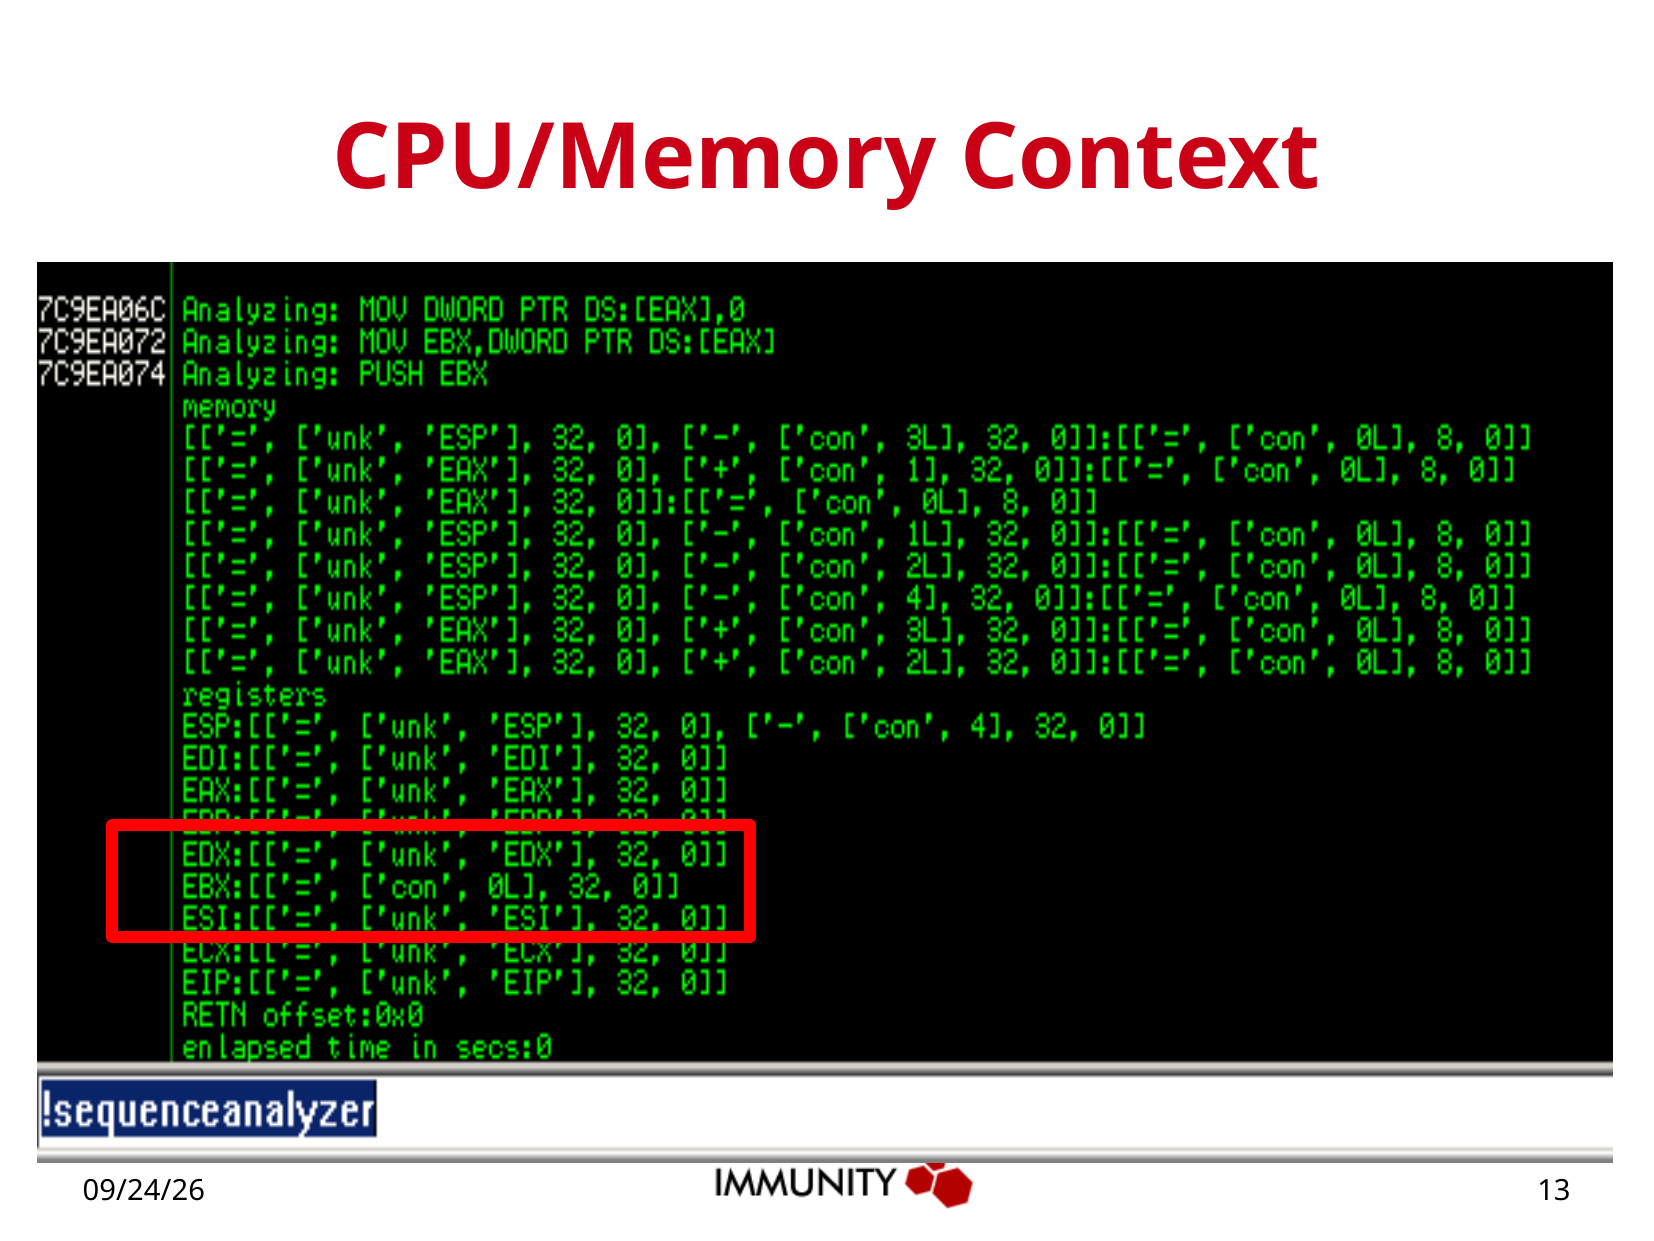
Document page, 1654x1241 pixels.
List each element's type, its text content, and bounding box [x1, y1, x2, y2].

picture [37, 262, 1613, 1235]
title CPU/Memory Context [82, 49, 1571, 257]
